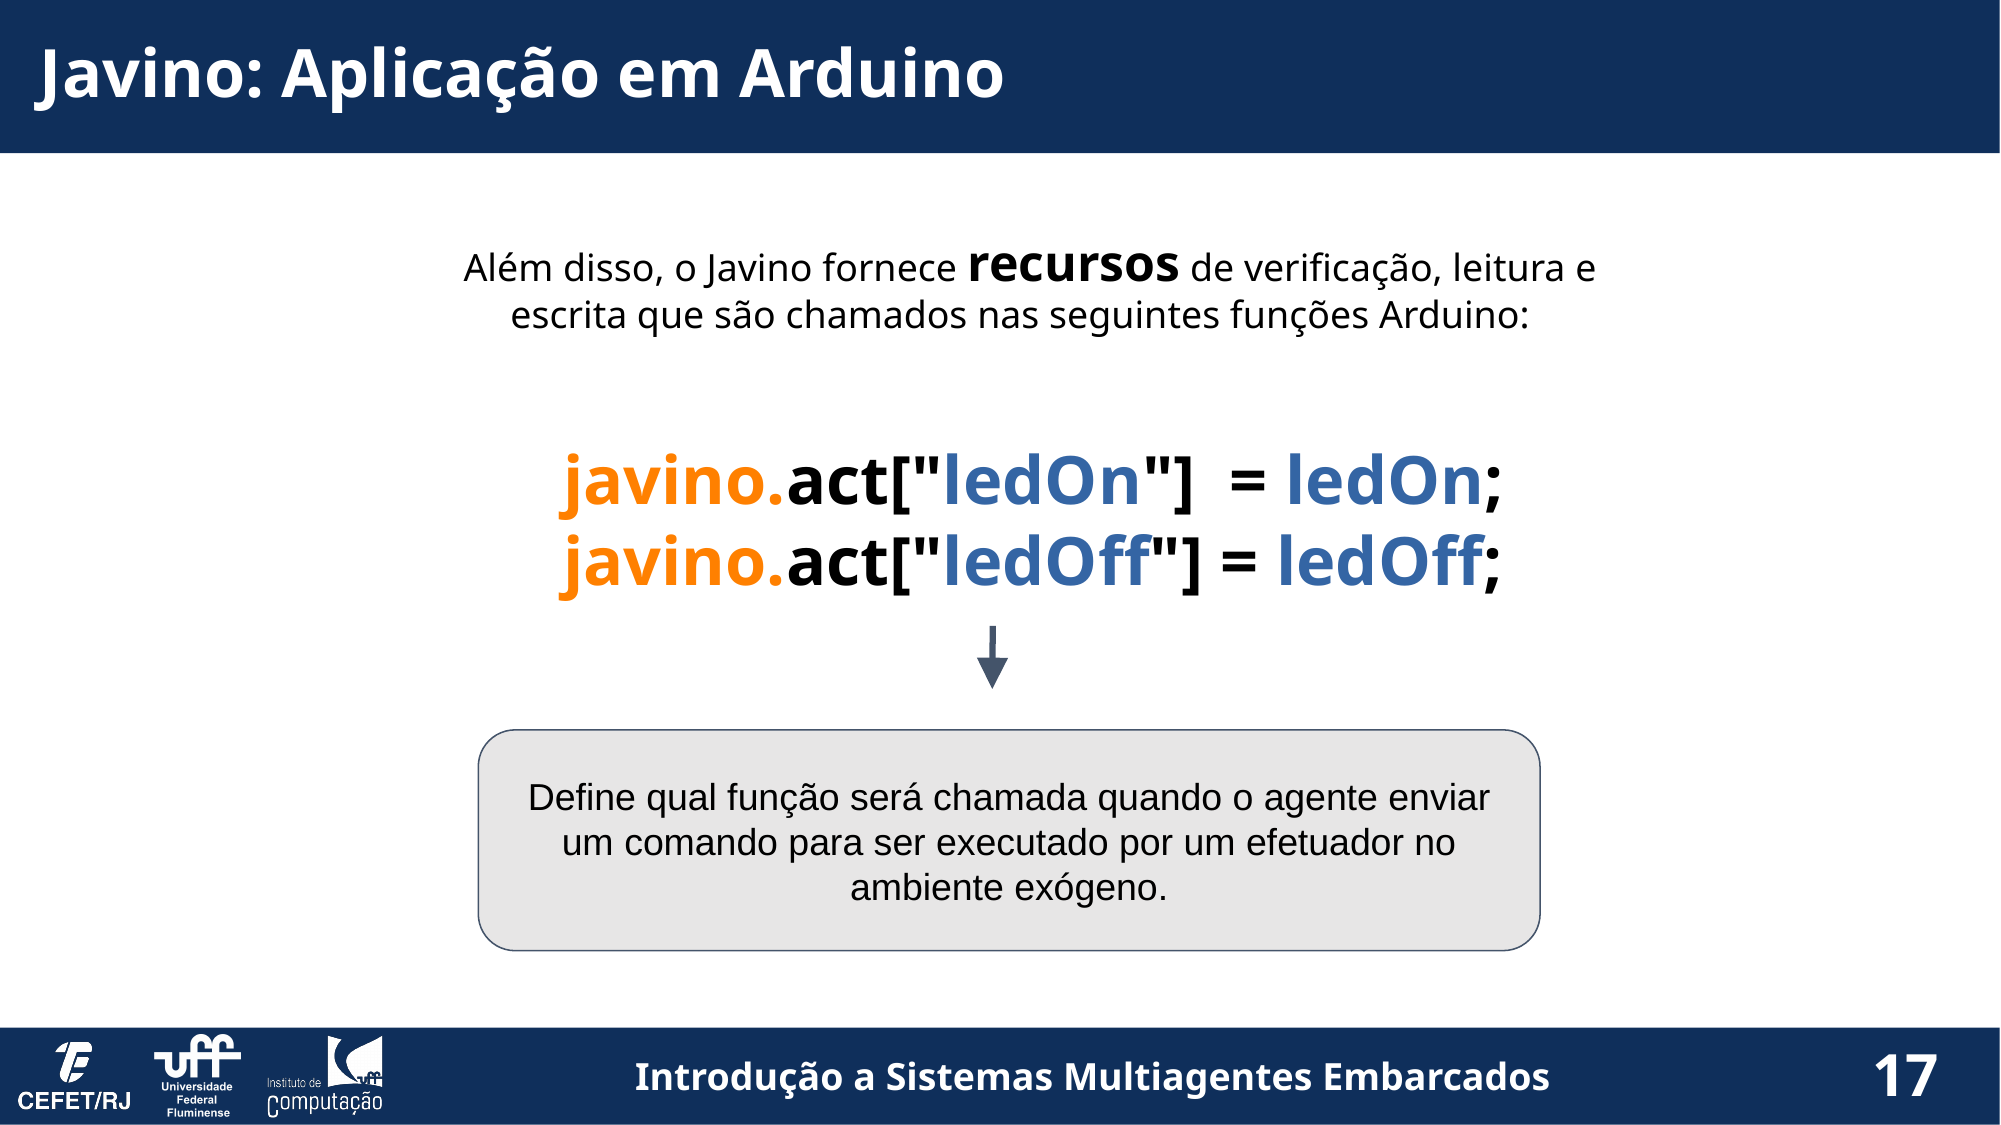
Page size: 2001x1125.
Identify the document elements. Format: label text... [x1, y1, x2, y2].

text_box Define qual função será chamada quando o agente enviar um comando para ser executado por um efetuador no ambiente exógeno. [478, 729, 1541, 951]
text_box Javino: Aplicação em Arduino [25, 23, 2000, 119]
text_box Além disso, o Javino fornece recursos de verificação, leitura e escrita que são chamados nas seguintes funções Arduino: [391, 224, 1670, 357]
picture [18, 1021, 130, 1125]
text_box javino.act["ledOn"] = ledOn; javino.act["ledOff"] = ledOff; [531, 431, 1519, 606]
picture [265, 1033, 384, 1118]
picture [153, 1033, 242, 1122]
